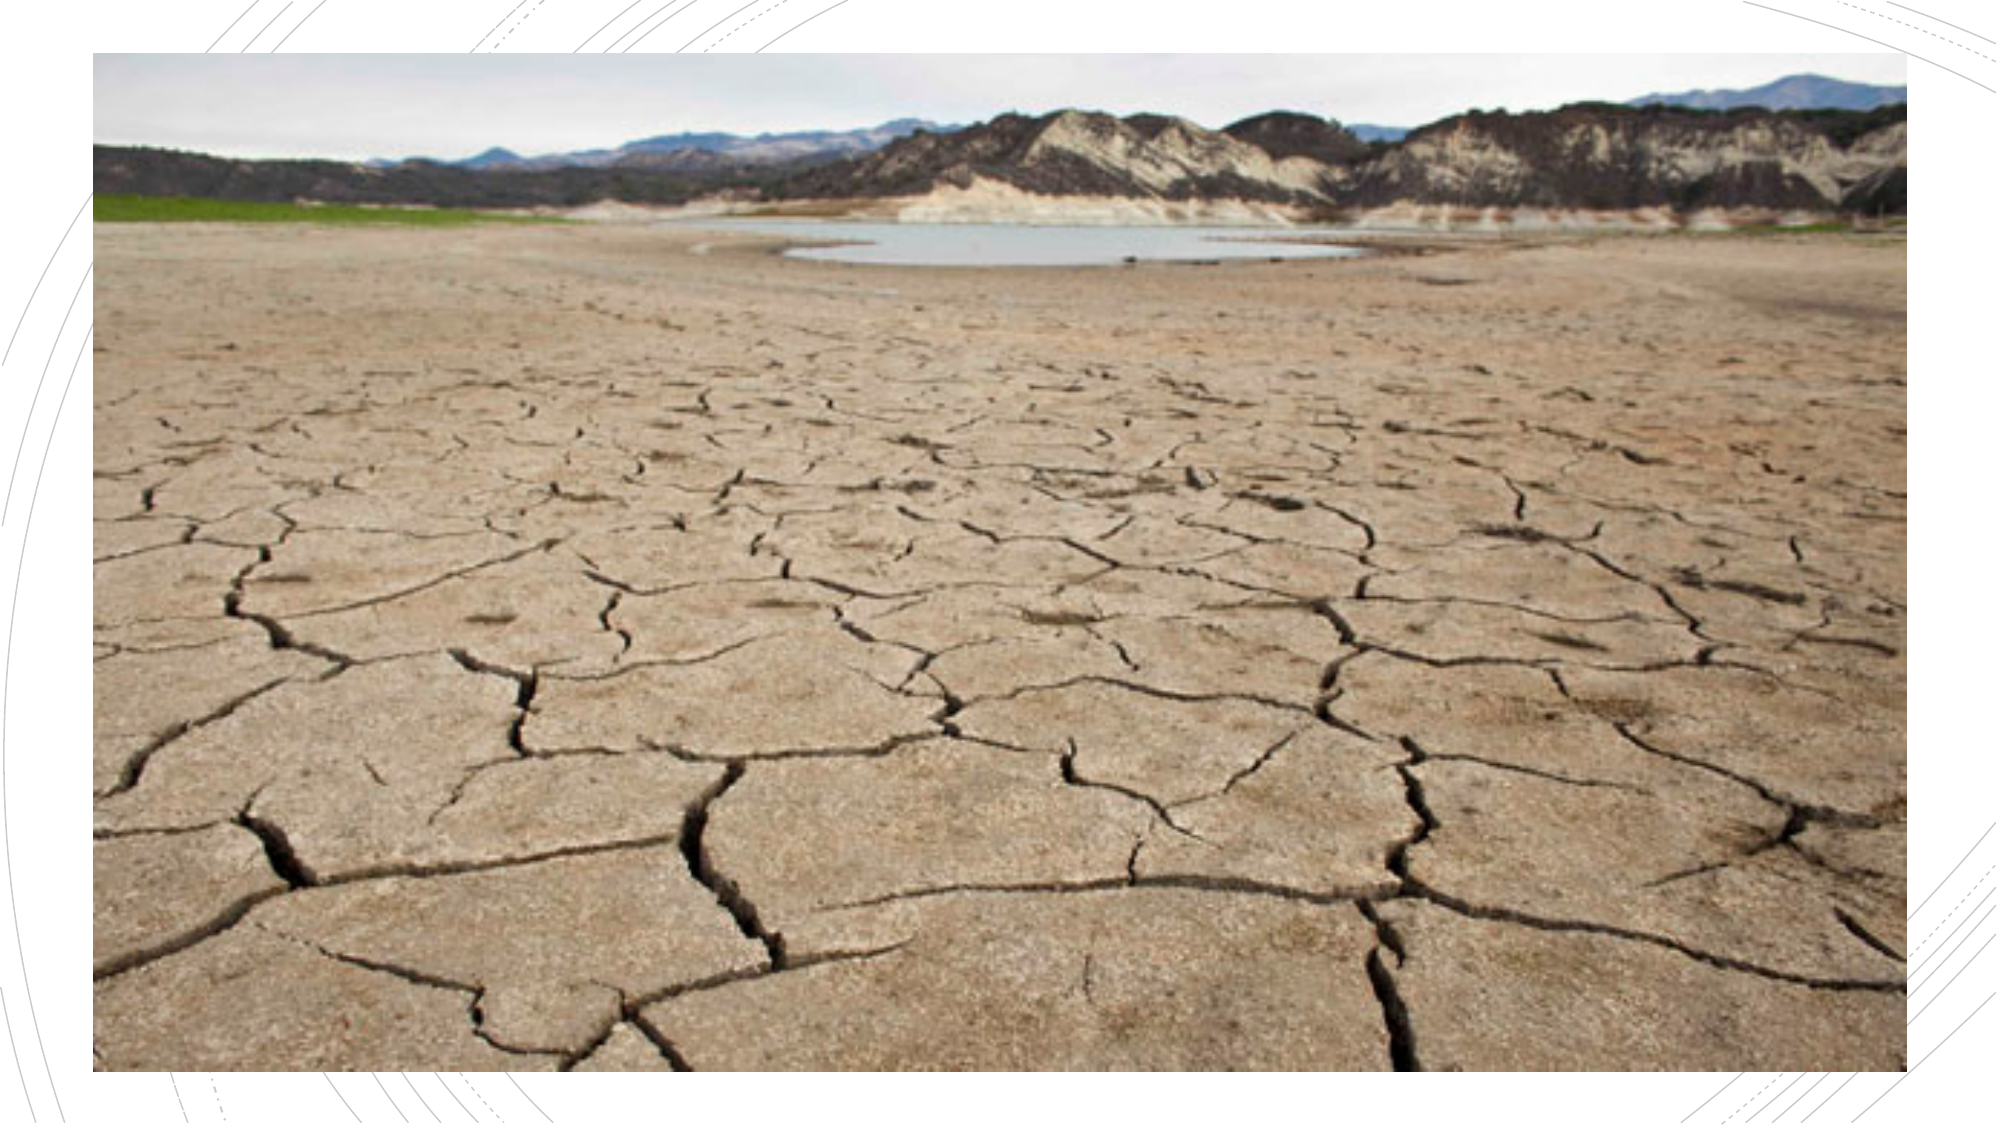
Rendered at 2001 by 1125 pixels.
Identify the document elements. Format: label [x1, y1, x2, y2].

picture [93, 53, 1907, 1072]
